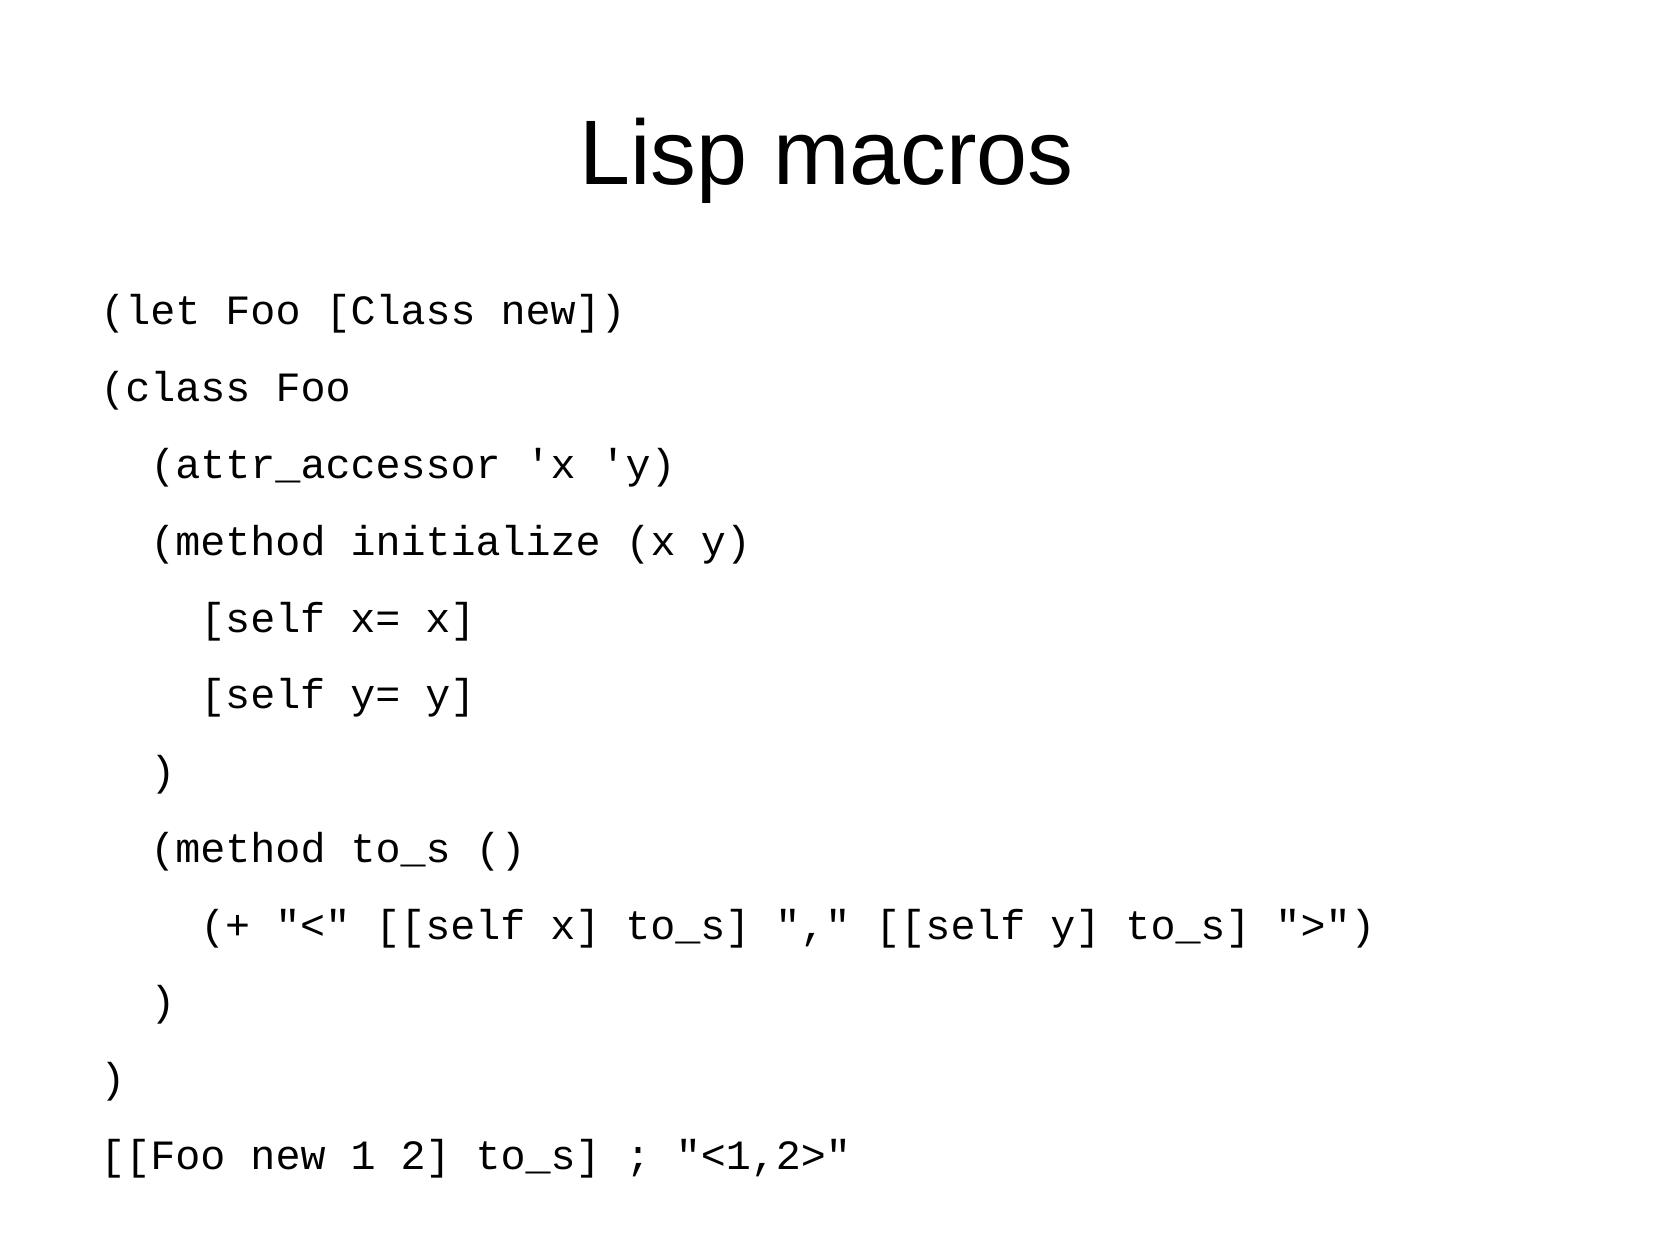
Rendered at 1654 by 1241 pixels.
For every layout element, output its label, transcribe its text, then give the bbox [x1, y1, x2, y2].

list (let Foo [Class new]) (class Foo (attr_accessor 'x 'y) (method initialize (x y) [self x= x] [self y= y] ) (method to_s () (+ "<" [[self x] to_s] "," [[self y] to_s] ">") ) ) [[Foo new 1 2] to_s] ; "<1,2>" [82, 290, 1571, 1241]
title Lisp macros [82, 56, 1571, 250]
